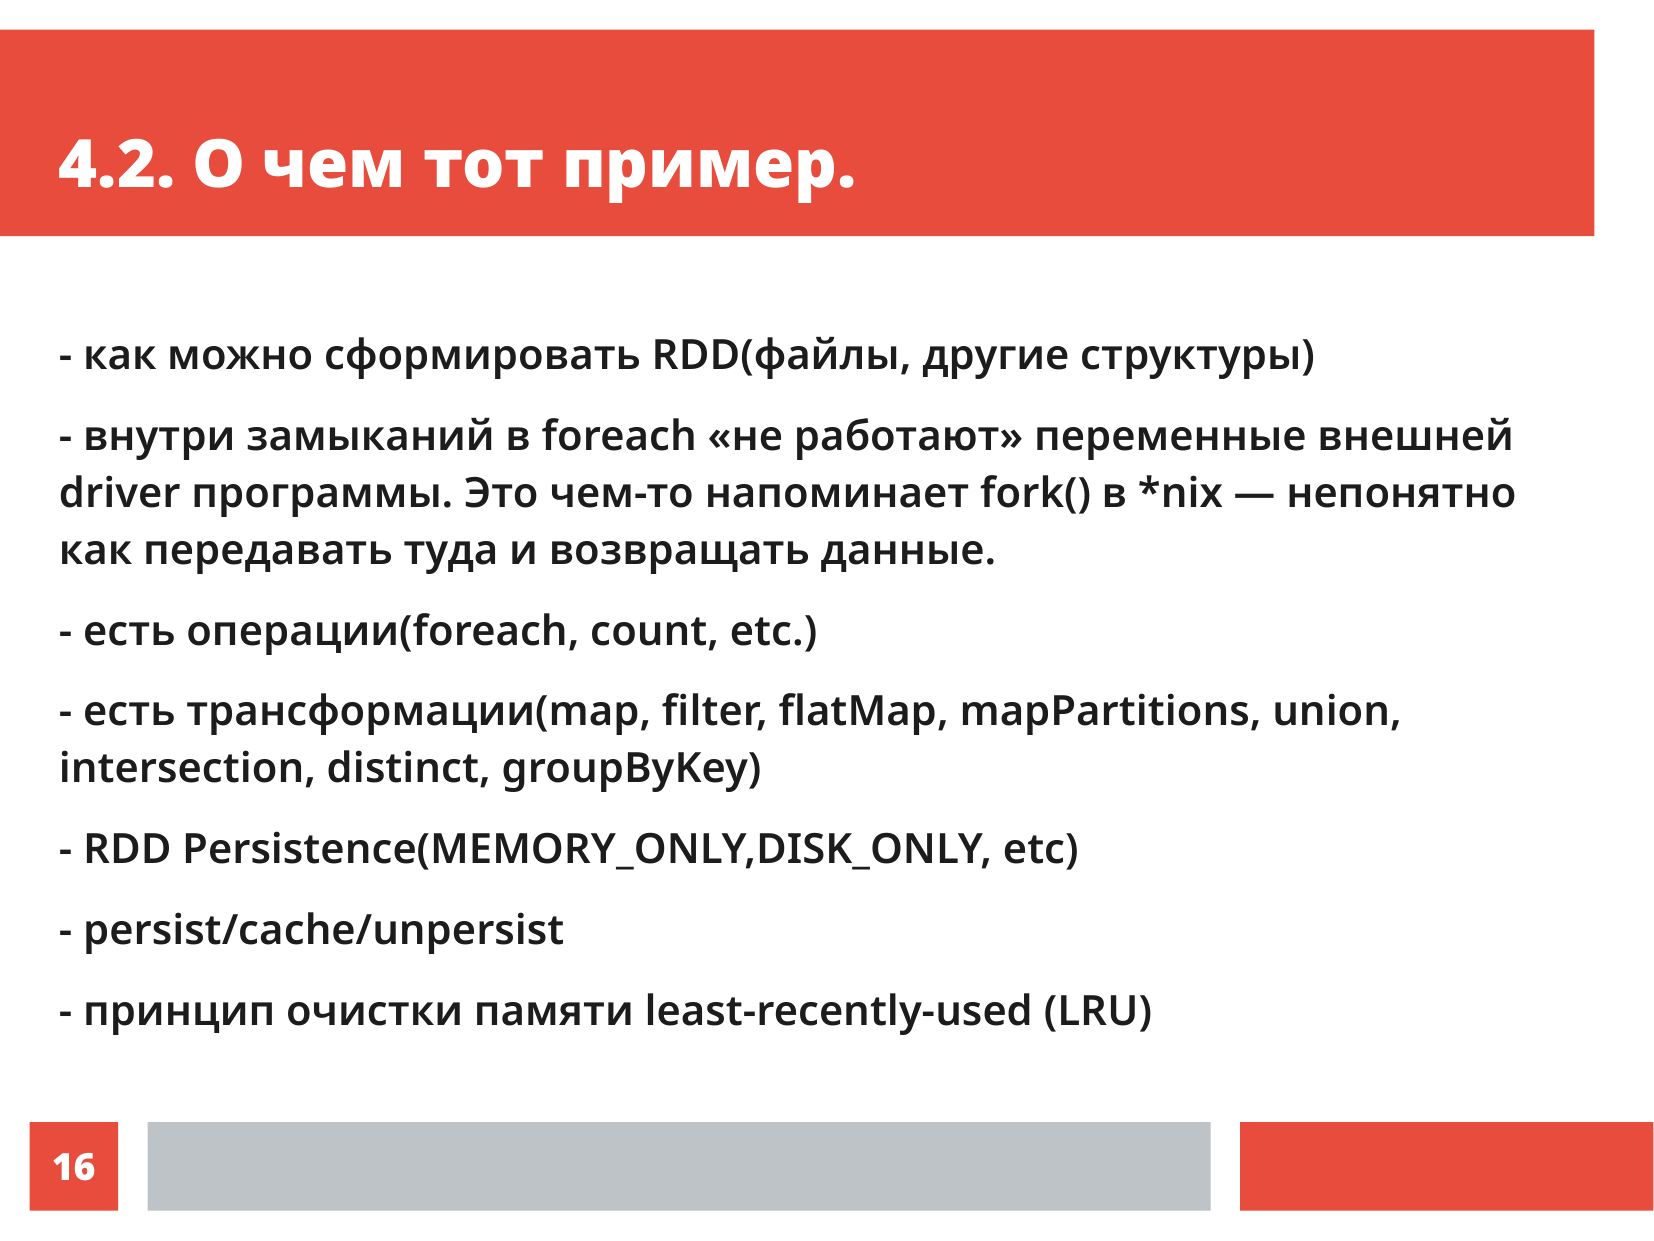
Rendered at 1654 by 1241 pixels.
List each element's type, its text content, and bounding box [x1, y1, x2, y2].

title 4.2. О чем тот пример. [59, 59, 1595, 207]
list - как можно cформировать RDD(файлы, другие структуры) - внутри замыканий в foreach «не работают» переменные внешней driver программы. Это чем-то напоминает fork() в *nix — непонятно как передавать туда и возвращать данные. - есть операции(foreach, count, etc.) - есть трансформации(map, filter, flatMap, mapPartitions, union, intersection, distinct, groupByKey) - RDD Persistence(MEMORY_ONLY,DISK_ONLY, etc) - persist/cache/unpersist - принцип очистки памяти least-recently-used (LRU) [59, 324, 1565, 1093]
